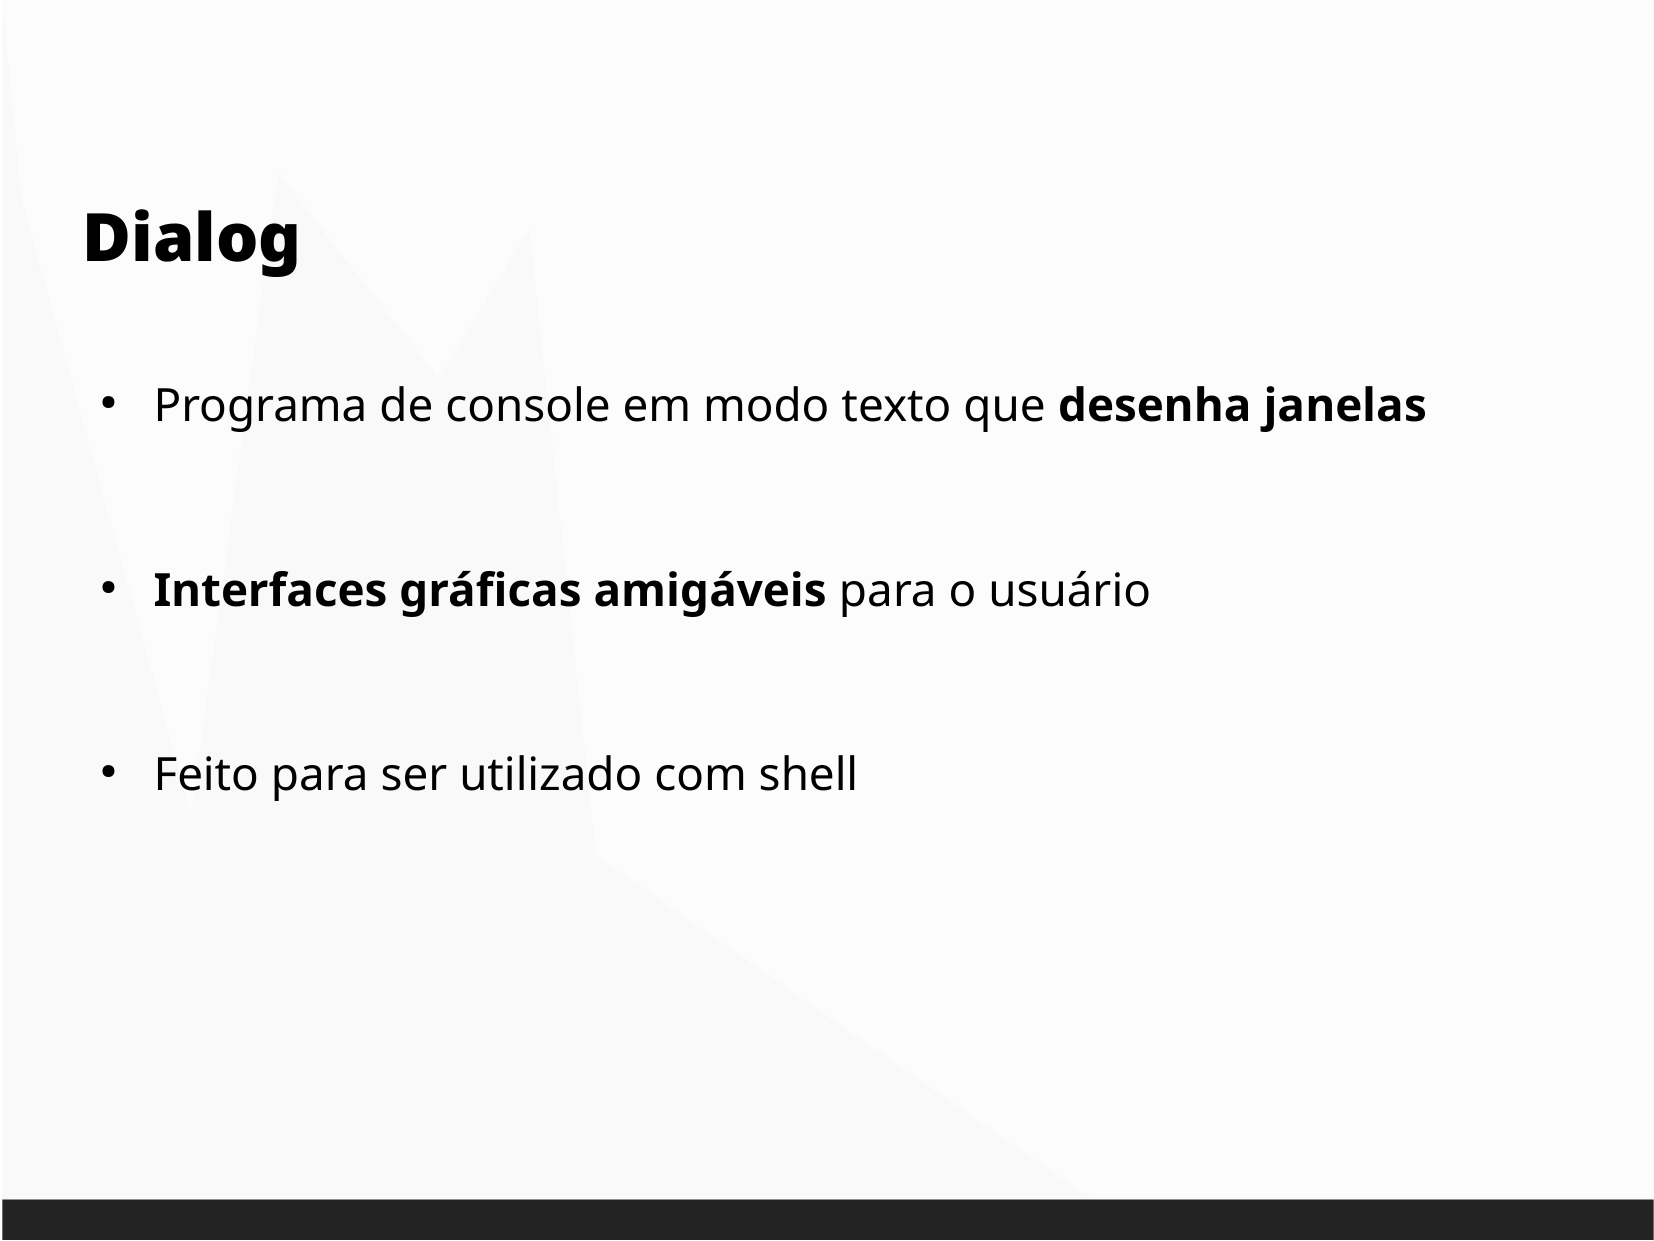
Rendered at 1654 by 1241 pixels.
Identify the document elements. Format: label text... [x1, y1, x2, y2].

title Dialog [82, 132, 1571, 340]
list Programa de console em modo texto que desenha janelas Interfaces gráficas amigáveis para o usuário Feito para ser utilizado com shell [82, 372, 1571, 1093]
picture [2, 0, 1654, 1241]
